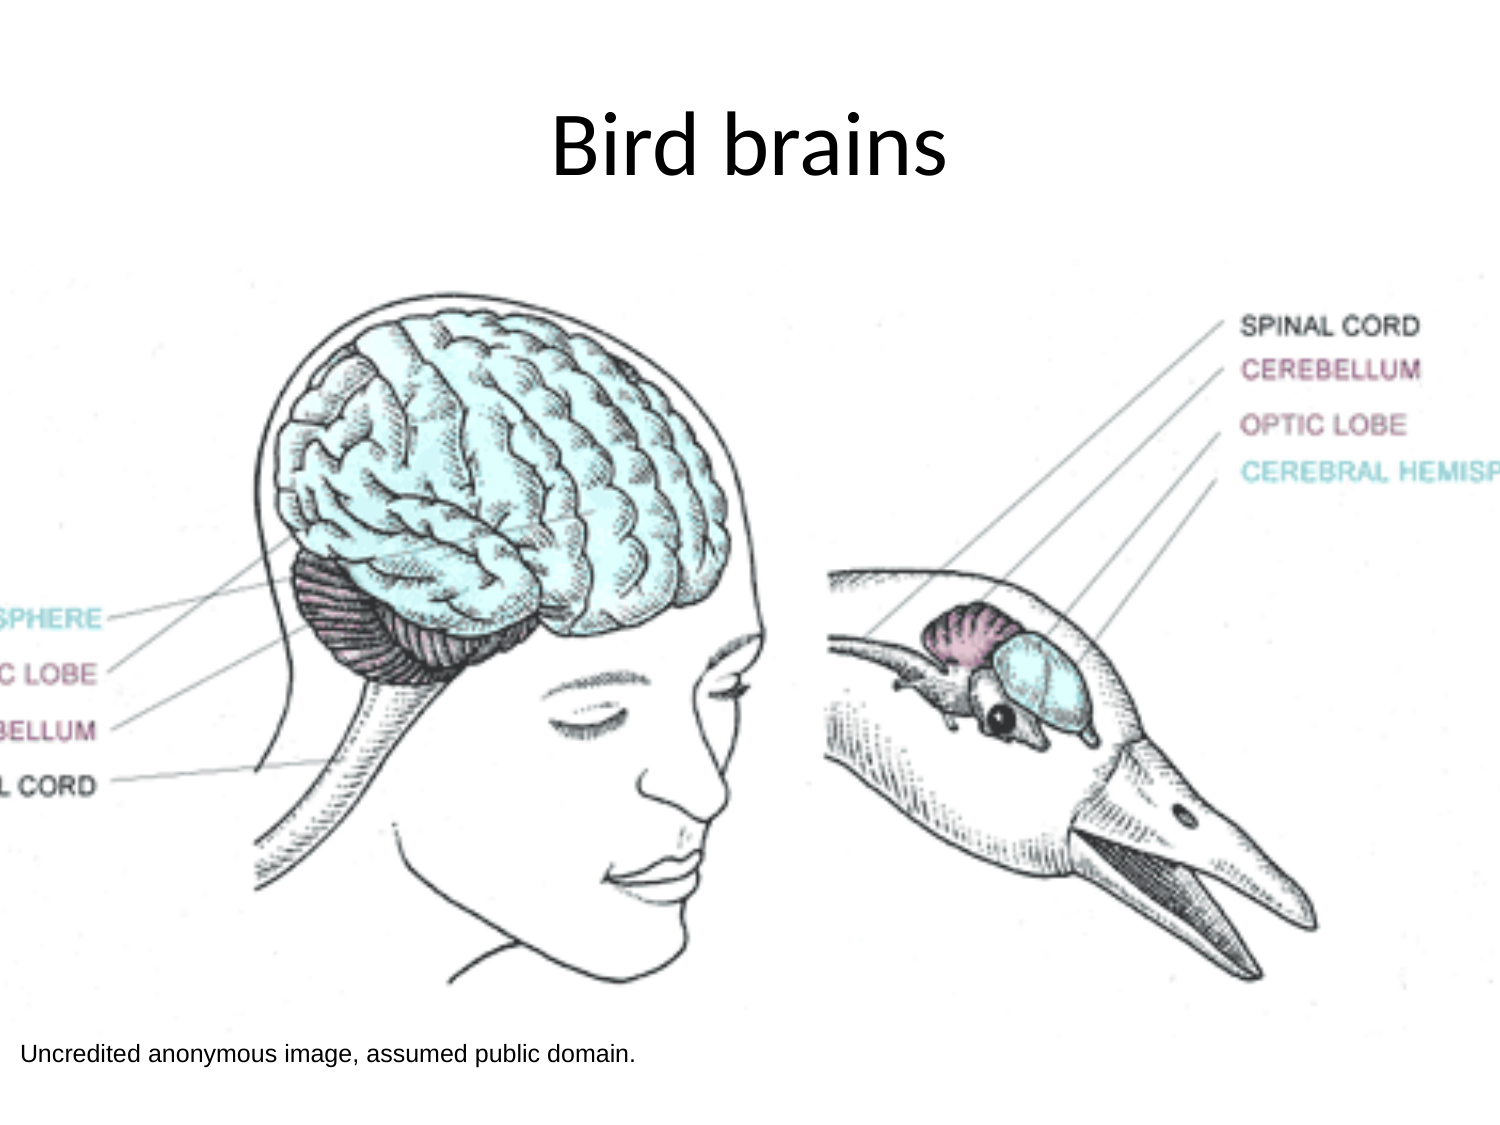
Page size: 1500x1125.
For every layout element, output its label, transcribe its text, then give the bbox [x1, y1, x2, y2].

picture [0, 0, 1500, 1125]
text_box Uncredited anonymous image, assumed public domain. [20, 1039, 1453, 1125]
